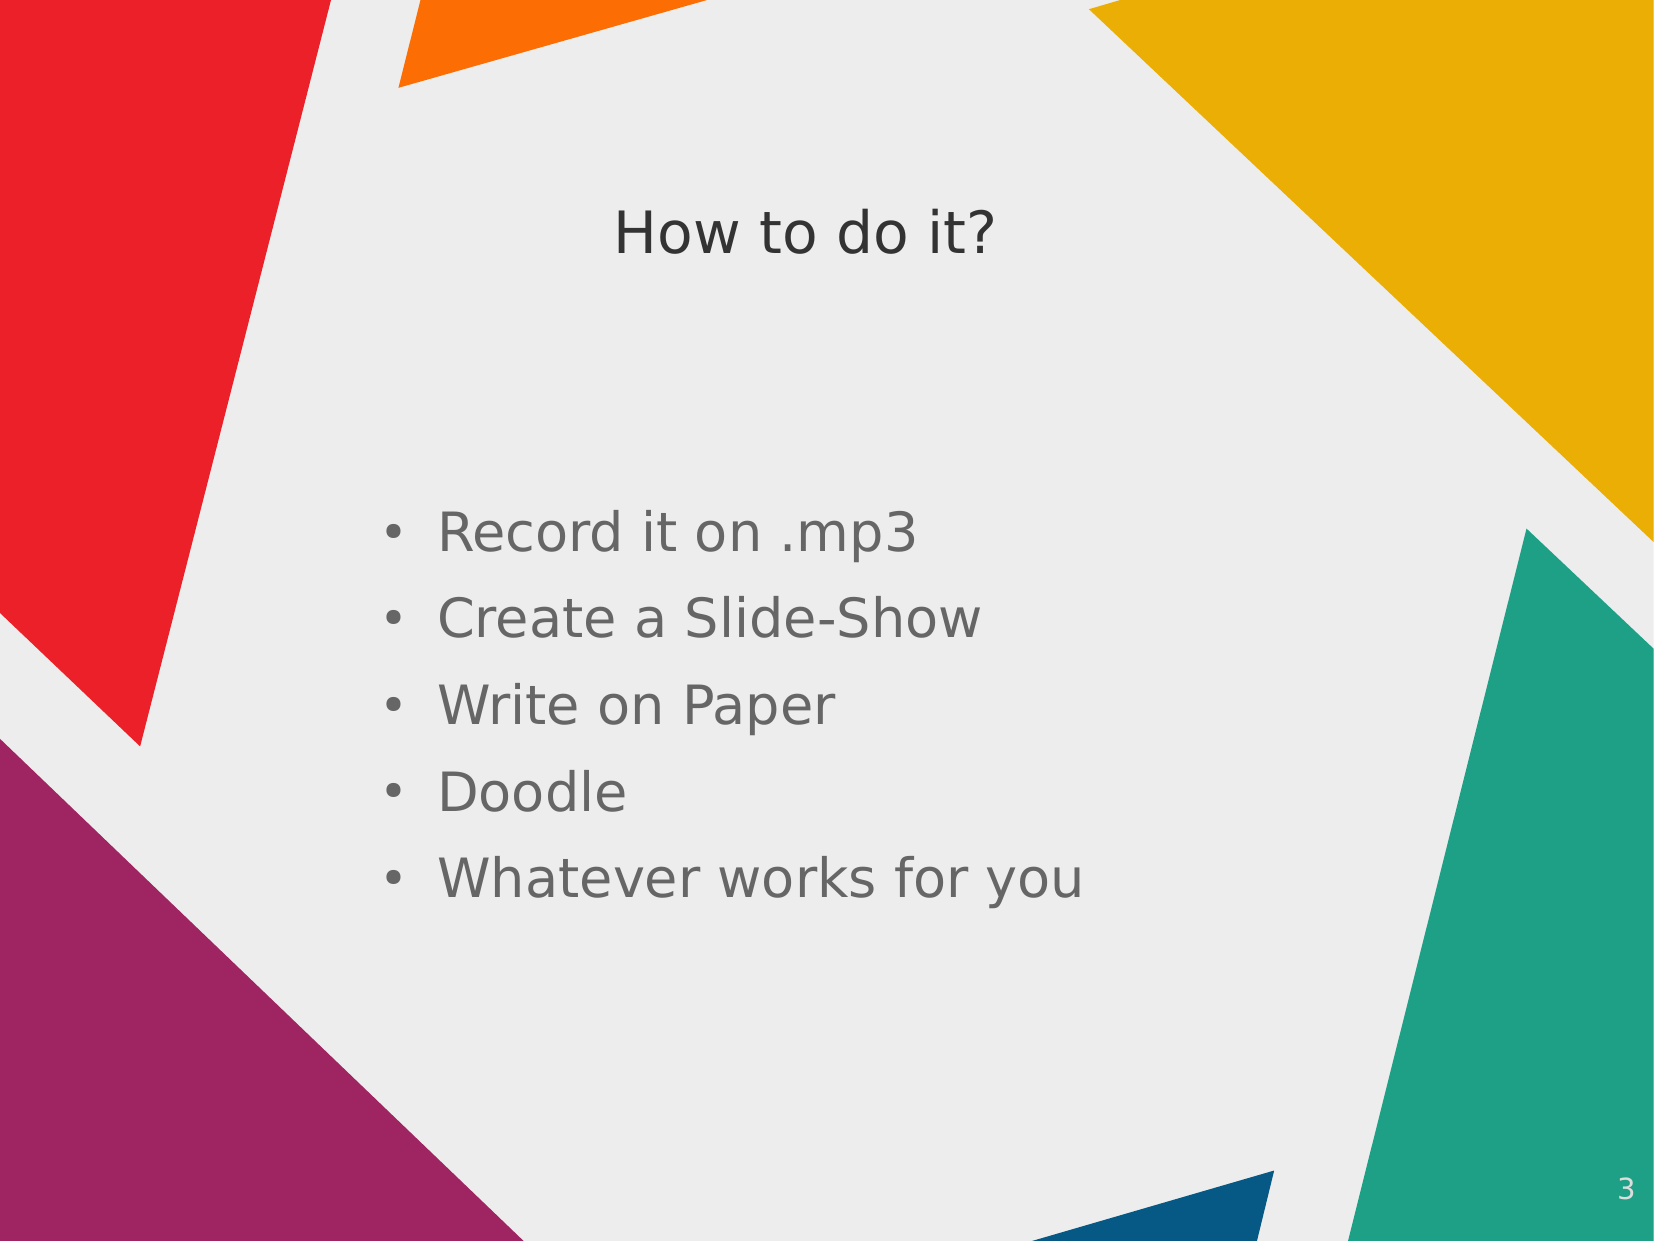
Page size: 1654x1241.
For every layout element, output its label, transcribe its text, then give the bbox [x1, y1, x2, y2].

list Record it on .mp3 Create a Slide-Show Write on Paper Doodle Whatever works for you [366, 408, 1448, 957]
title How to do it? [264, 129, 1347, 337]
